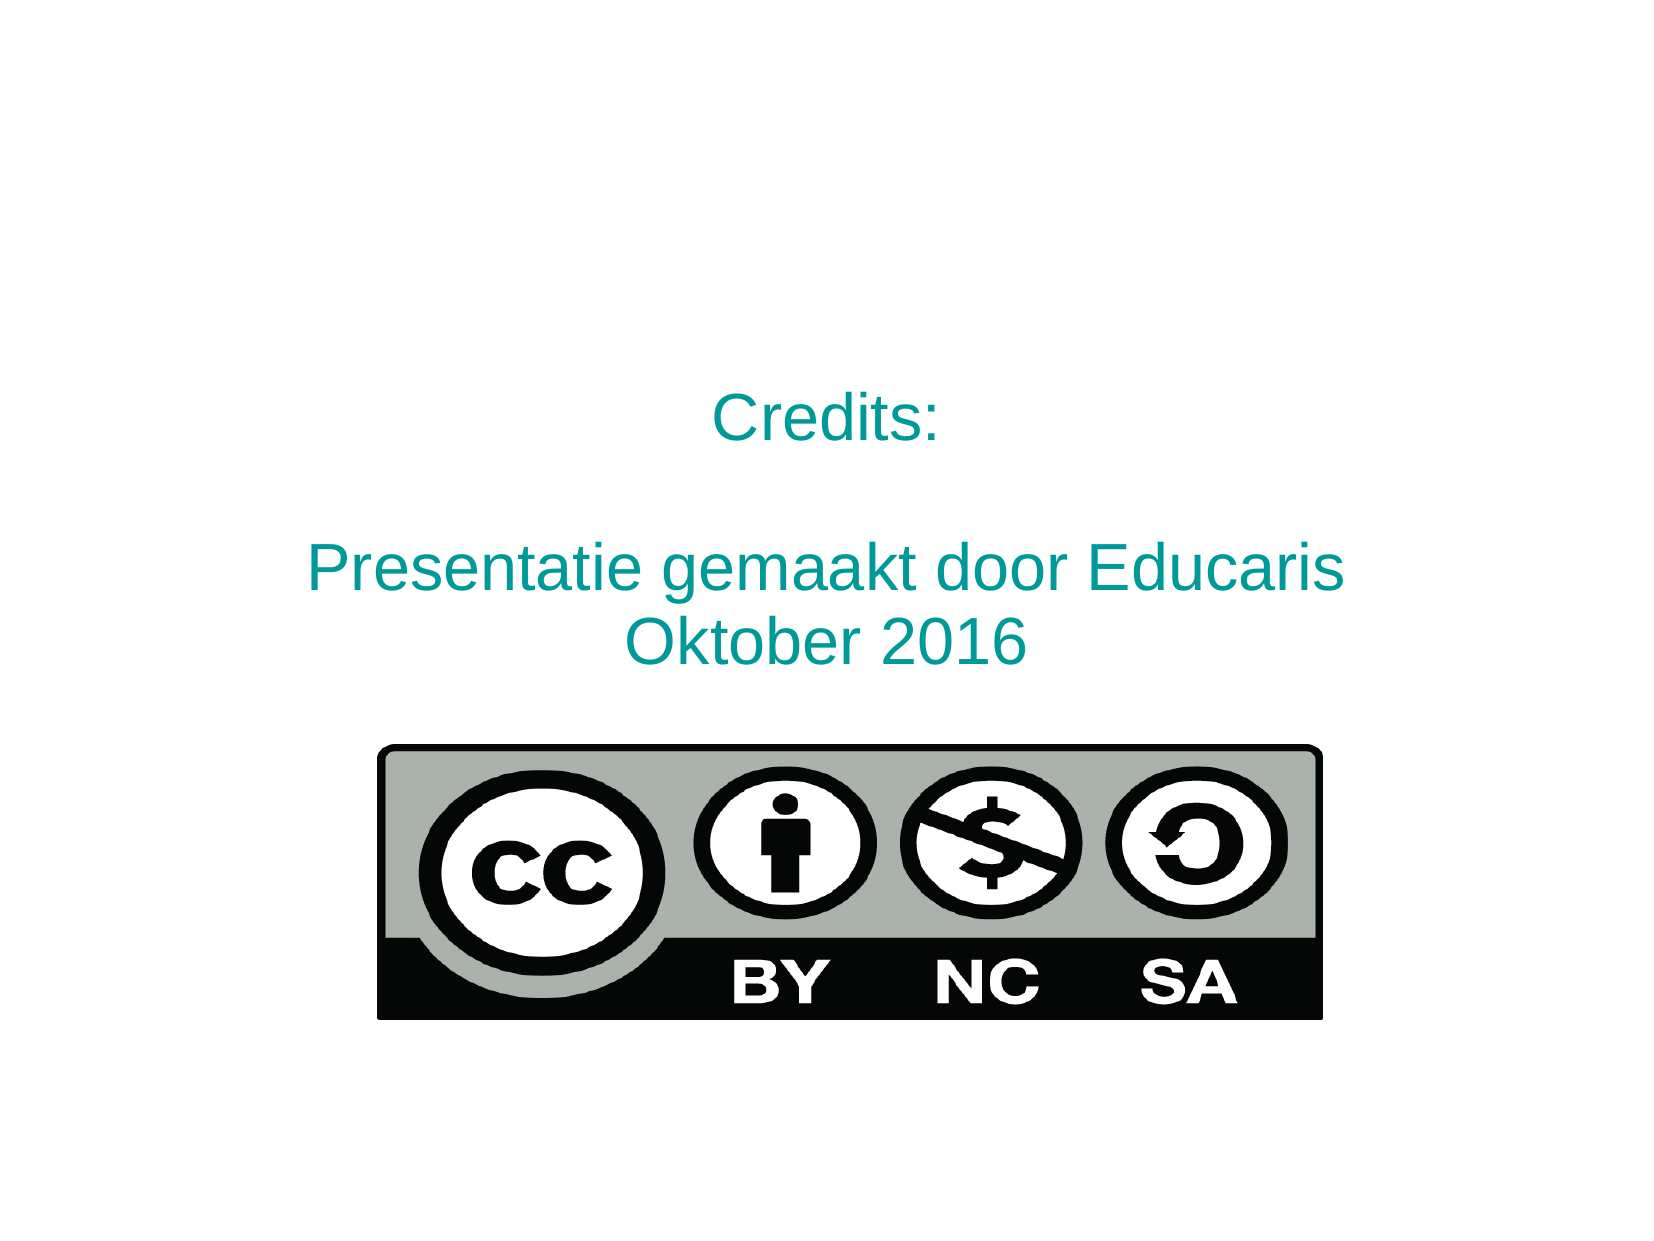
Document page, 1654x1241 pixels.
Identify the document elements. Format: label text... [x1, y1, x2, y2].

subtitle Credits: Presentatie gemaakt door Educaris Oktober 2016 [82, 49, 1571, 1010]
picture [377, 744, 1323, 1020]
